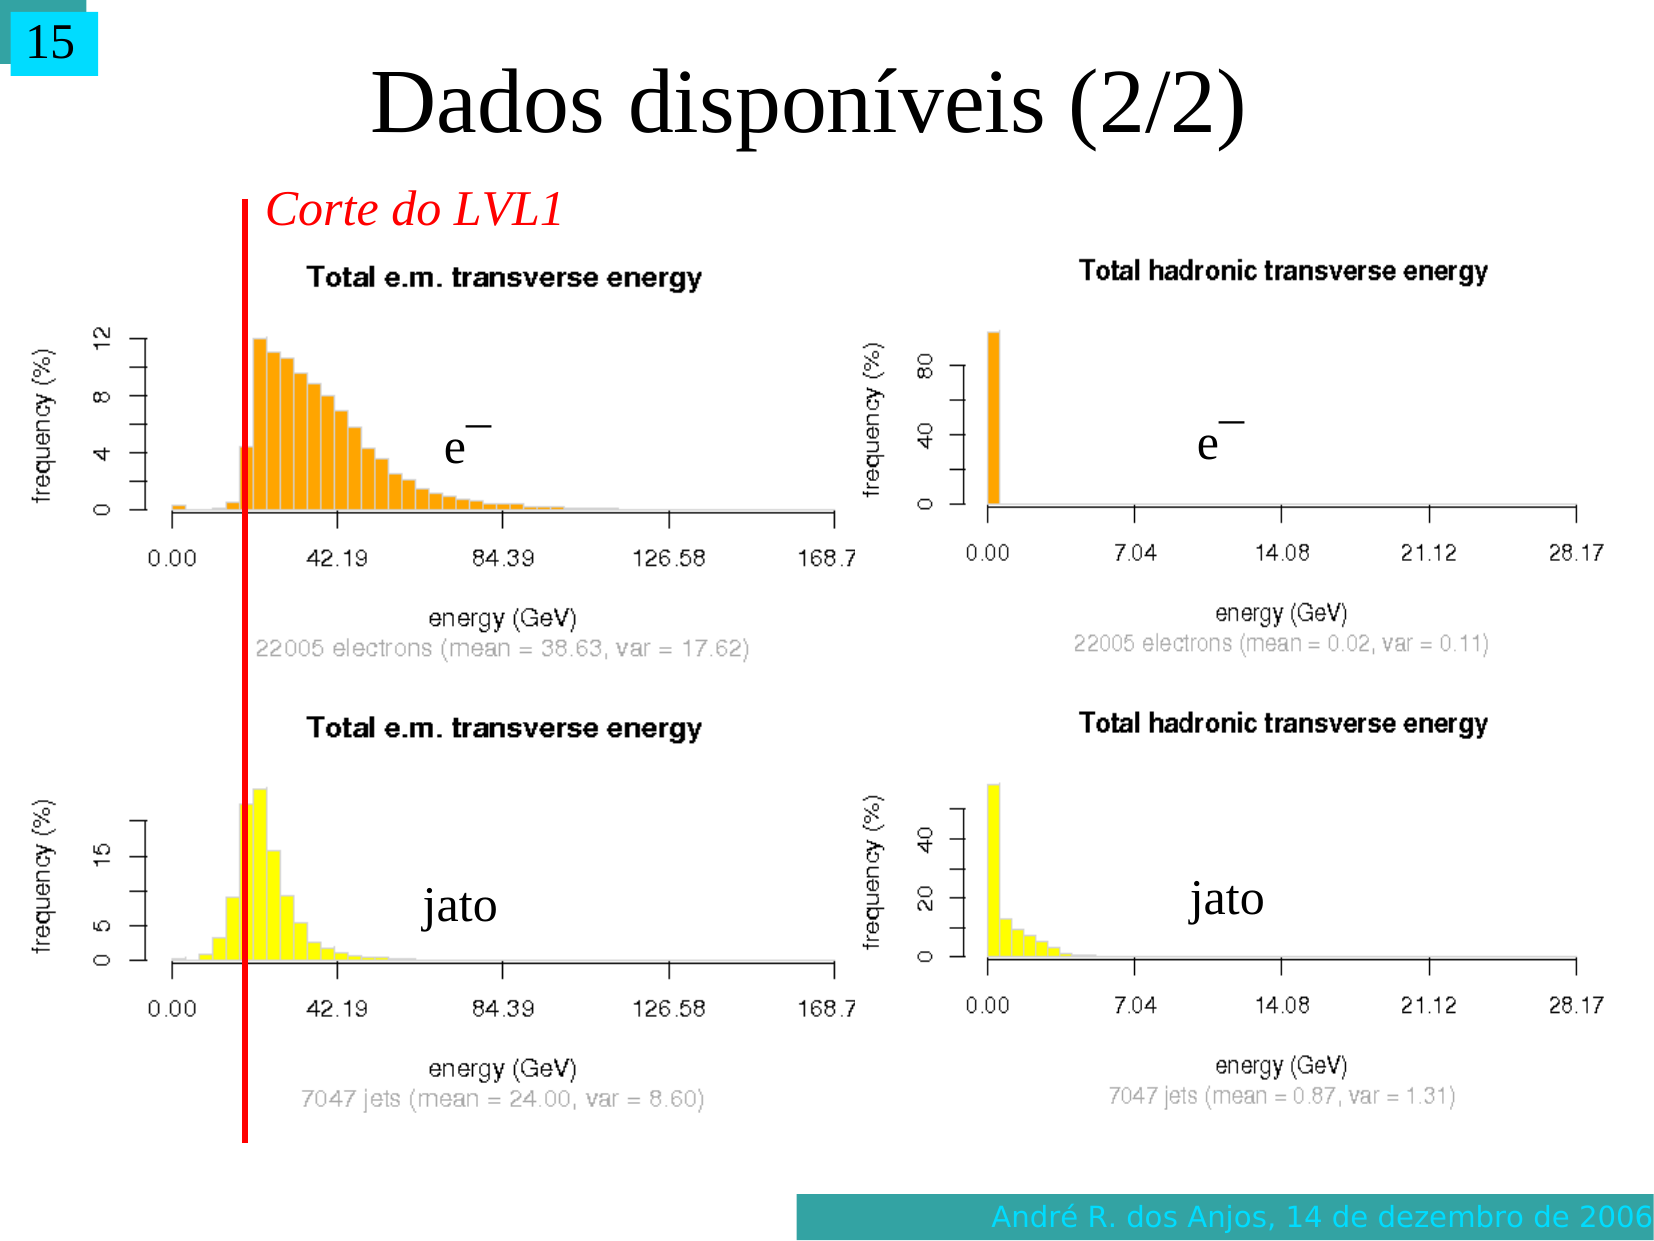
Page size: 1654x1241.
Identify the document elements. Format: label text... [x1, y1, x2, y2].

text_box Corte do LVL1 [265, 181, 604, 237]
text_box jato [1189, 870, 1279, 926]
picture [22, 206, 1654, 1118]
text_box jato [422, 877, 512, 933]
text_box e¯ [443, 419, 533, 475]
text_box e¯ [1196, 415, 1286, 471]
title Dados disponíveis (2/2) [103, 31, 1516, 171]
